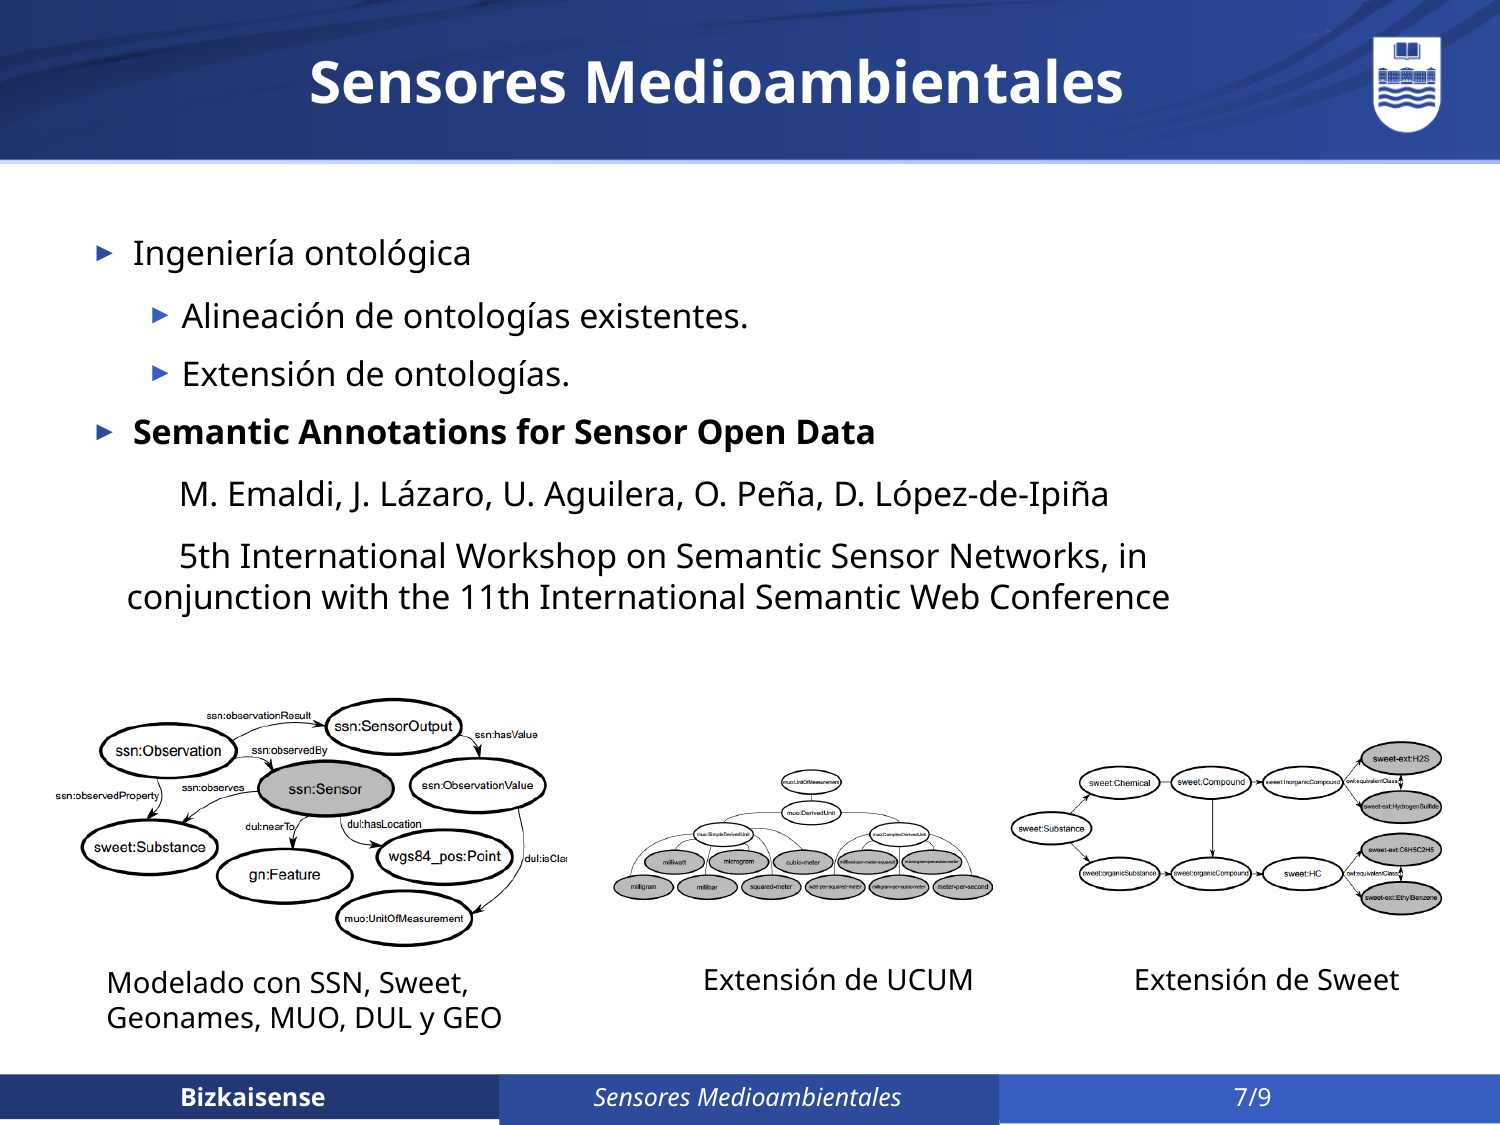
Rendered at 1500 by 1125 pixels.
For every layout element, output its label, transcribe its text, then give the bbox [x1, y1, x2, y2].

title Sensores Medioambientales [0, 0, 1363, 161]
list Extensión de Sweet [1062, 953, 1453, 1022]
picture [15, 655, 1455, 951]
list Sensores Medioambientales [497, 1074, 998, 1125]
list Extensión de UCUM [631, 953, 1022, 1022]
list Ingeniería ontológica Alineación de ontologías existentes. Extensión de ontologías. Semantic Annotations for Sensor Open Data M. Emaldi, J. Lázaro, U. Aguilera, O. Peña, D. López-de-Ipiña 5th International Workshop on Semantic Sensor Networks, in conjunction with the 11th International Semantic Web Conference [76, 224, 1359, 626]
list Modelado con SSN, Sweet, Geonames, MUO, DUL y GEO [35, 956, 579, 1052]
picture [0, 0, 1500, 164]
